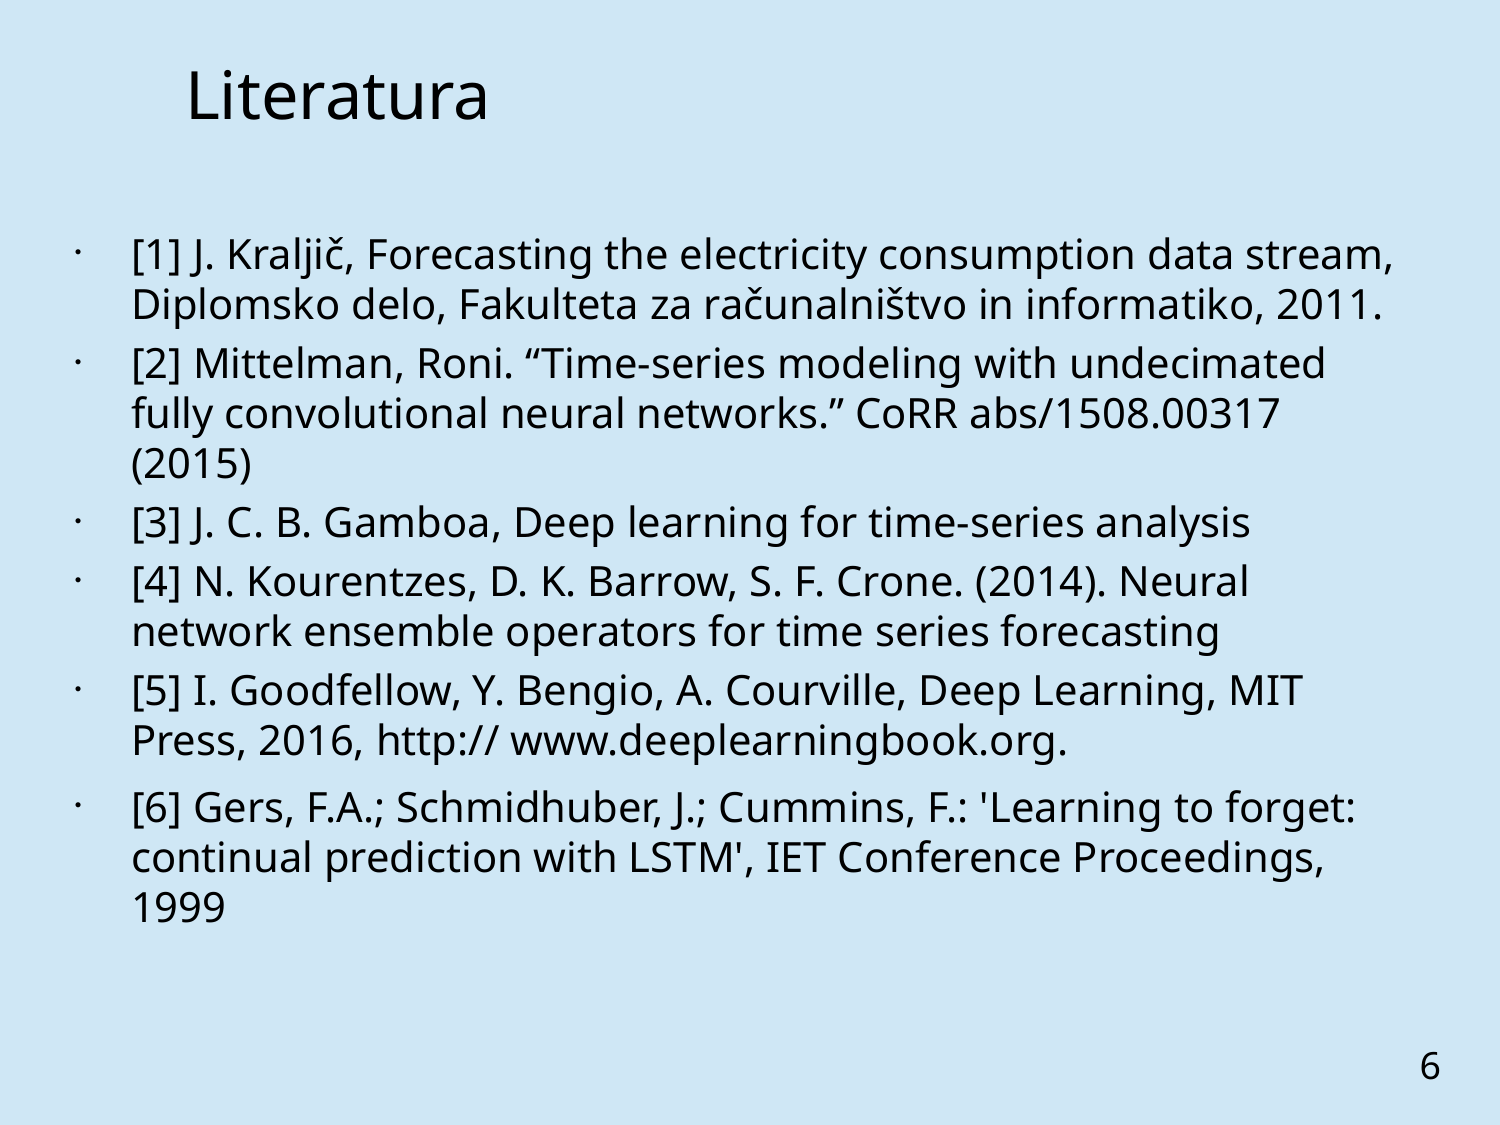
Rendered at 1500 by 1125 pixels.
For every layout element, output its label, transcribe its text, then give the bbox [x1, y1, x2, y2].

title Literatura [170, 45, 1425, 177]
slide_number <številka> [1404, 1034, 1488, 1101]
list [1] J. Kraljič, Forecasting the electricity consumption data stream, Diplomsko delo, Fakulteta za računalništvo in informatiko, 2011. [2] Mittelman, Roni. “Time-series modeling with undecimated fully convolutional neural networks.” CoRR abs/1508.00317 (2015) [3] J. C. B. Gamboa, Deep learning for time-series analysis [4] N. Kourentzes, D. K. Barrow, S. F. Crone. (2014). Neural network ensemble operators for time series forecasting [5] I. Goodfellow, Y. Bengio, A. Courville, Deep Learning, MIT Press, 2016, http:// www.deeplearningbook.org. [6] Gers, F.A.; Schmidhuber, J.; Cummins, F.: 'Learning to forget: continual prediction with LSTM', IET Conference Proceedings, 1999 [60, 220, 1410, 1005]
